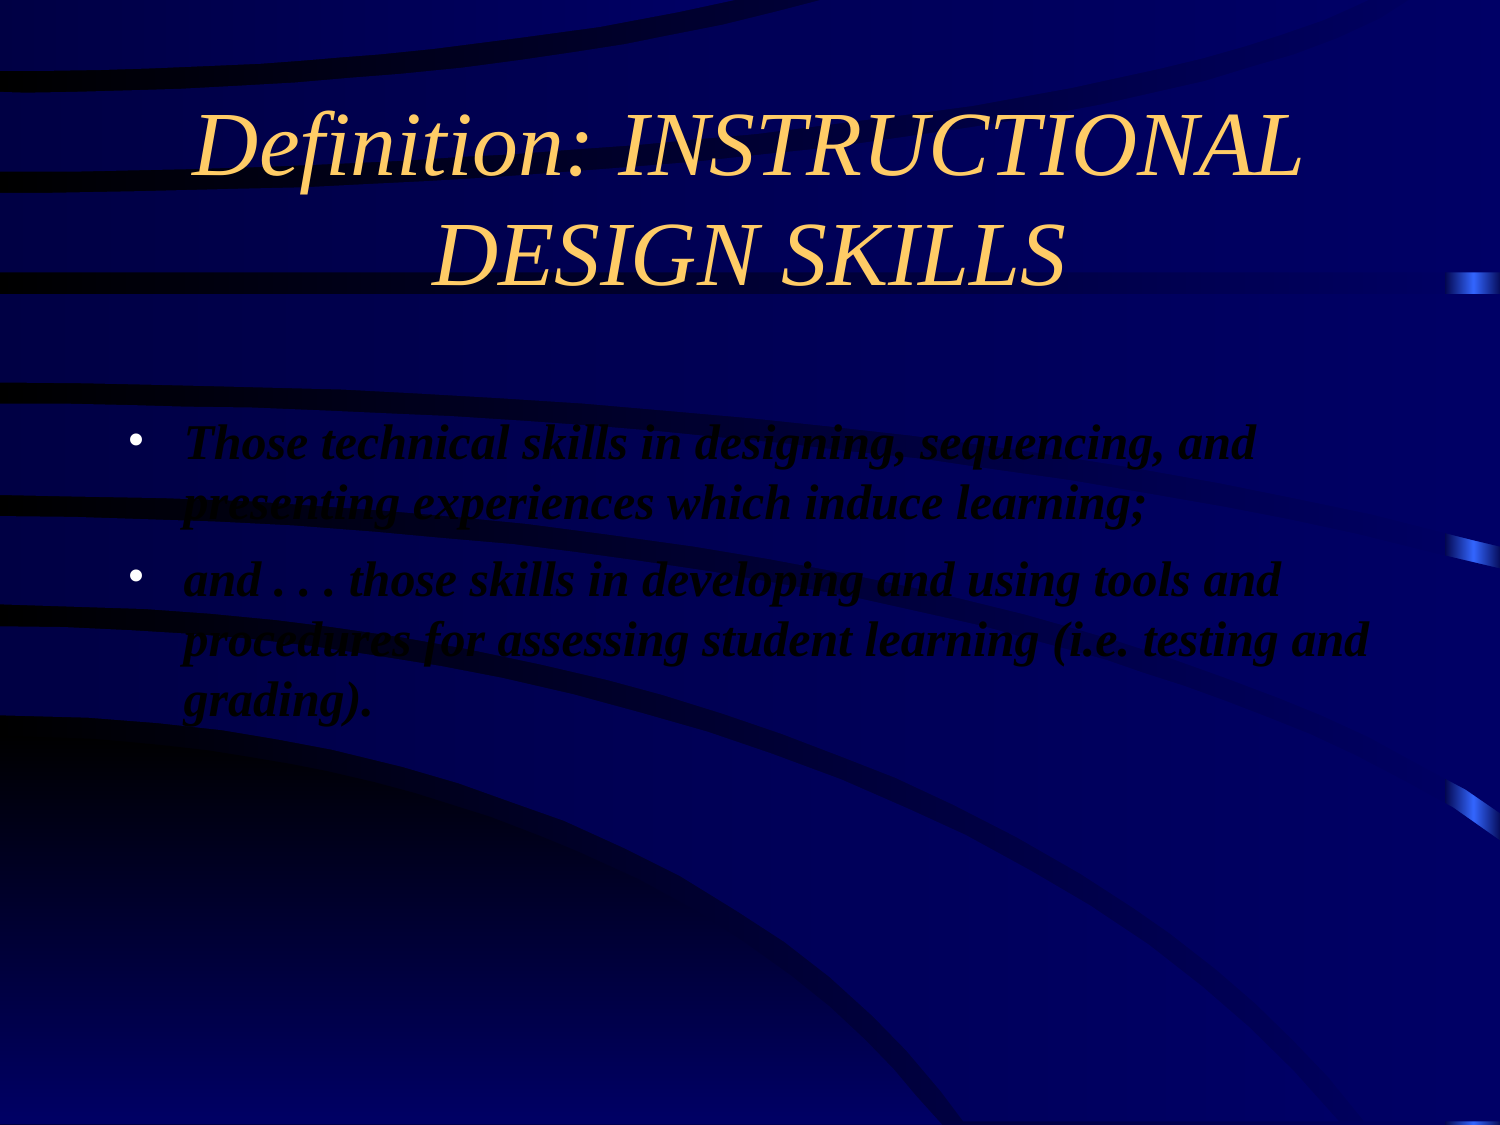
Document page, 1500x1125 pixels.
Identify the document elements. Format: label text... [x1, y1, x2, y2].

title Definition: INSTRUCTIONAL DESIGN SKILLS [112, 99, 1388, 288]
list Those technical skills in designing, sequencing, and presenting experiences which induce learning; and . . . those skills in developing and using tools and procedures for assessing student learning (i.e. testing and grading). [112, 324, 1388, 1000]
